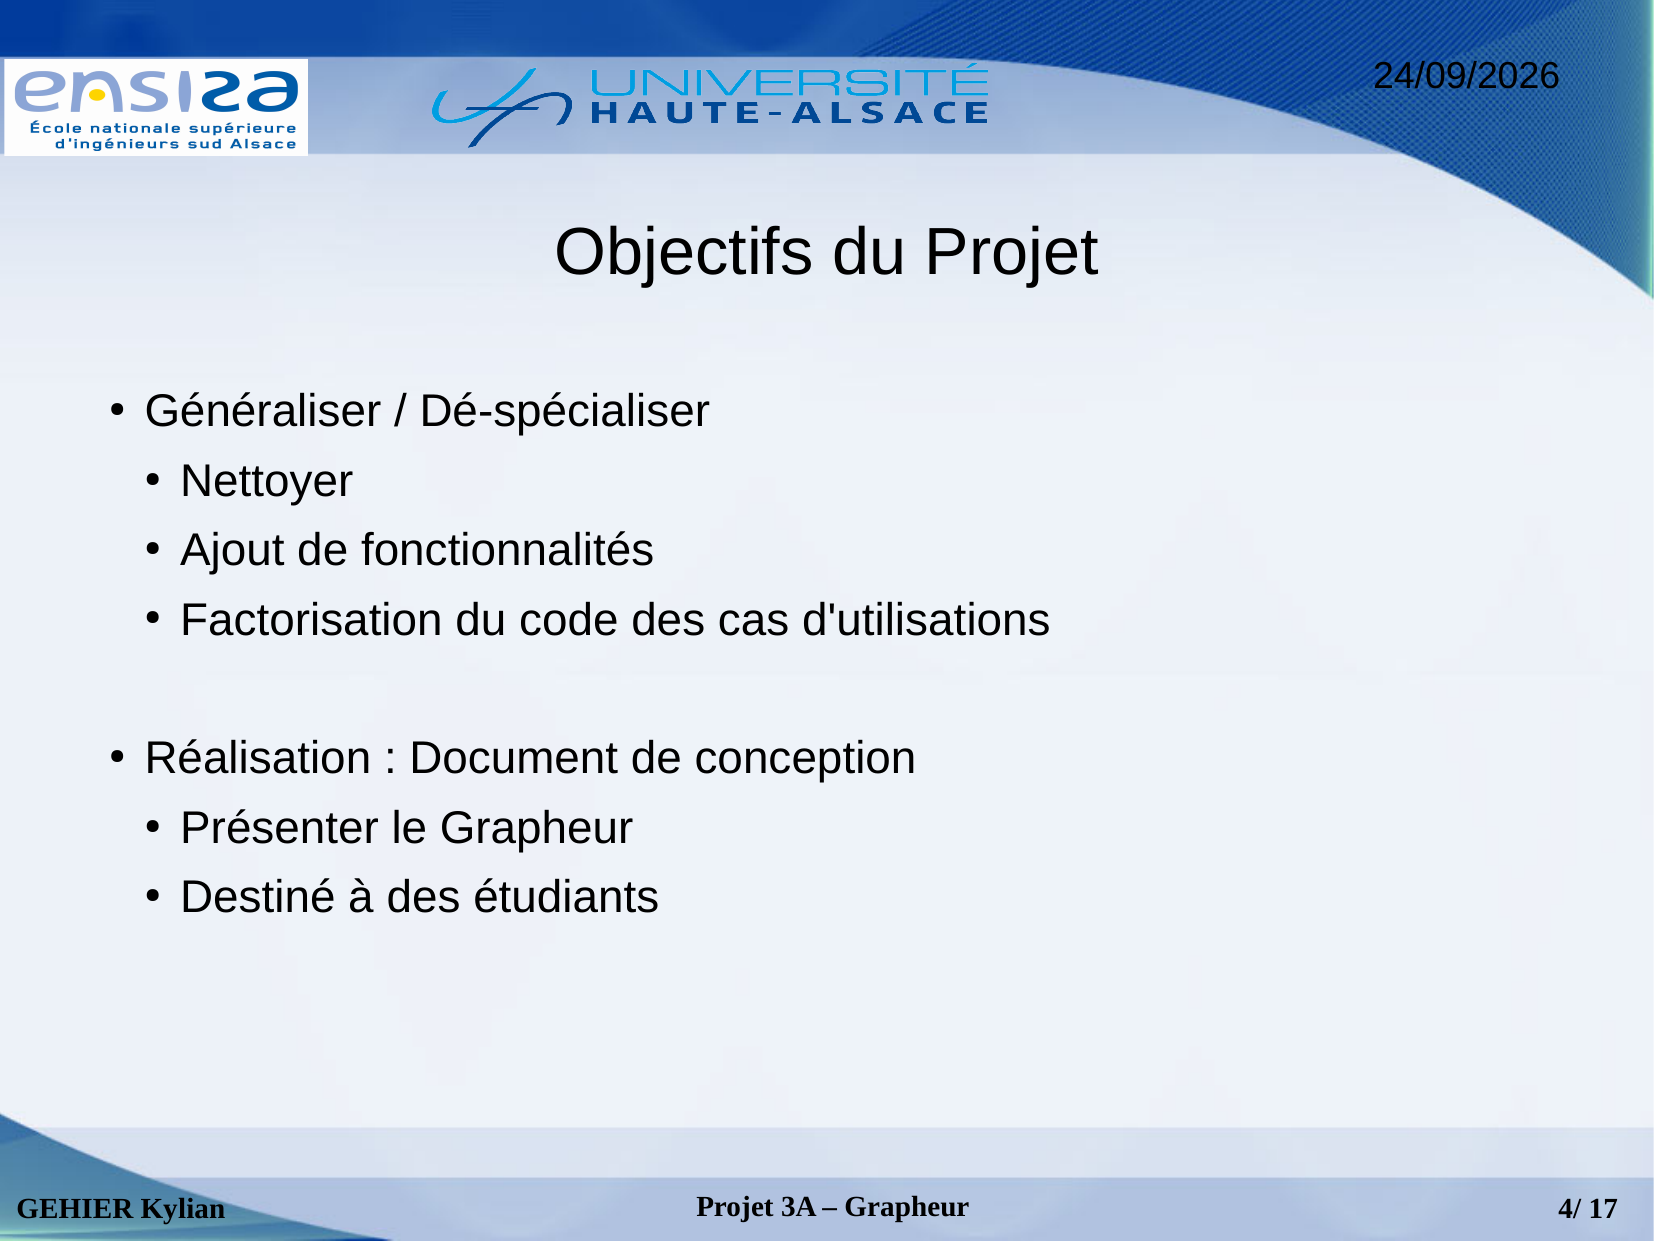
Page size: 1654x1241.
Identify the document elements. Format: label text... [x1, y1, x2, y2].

title Objectifs du Projet [118, 192, 1536, 310]
text_box Généraliser / Dé-spécialiser Nettoyer Ajout de fonctionnalités Factorisation du code des cas d'utilisations Réalisation : Document de conception Présenter le Grapheur Destiné à des étudiants [94, 377, 1512, 998]
picture [0, 0, 1654, 1241]
